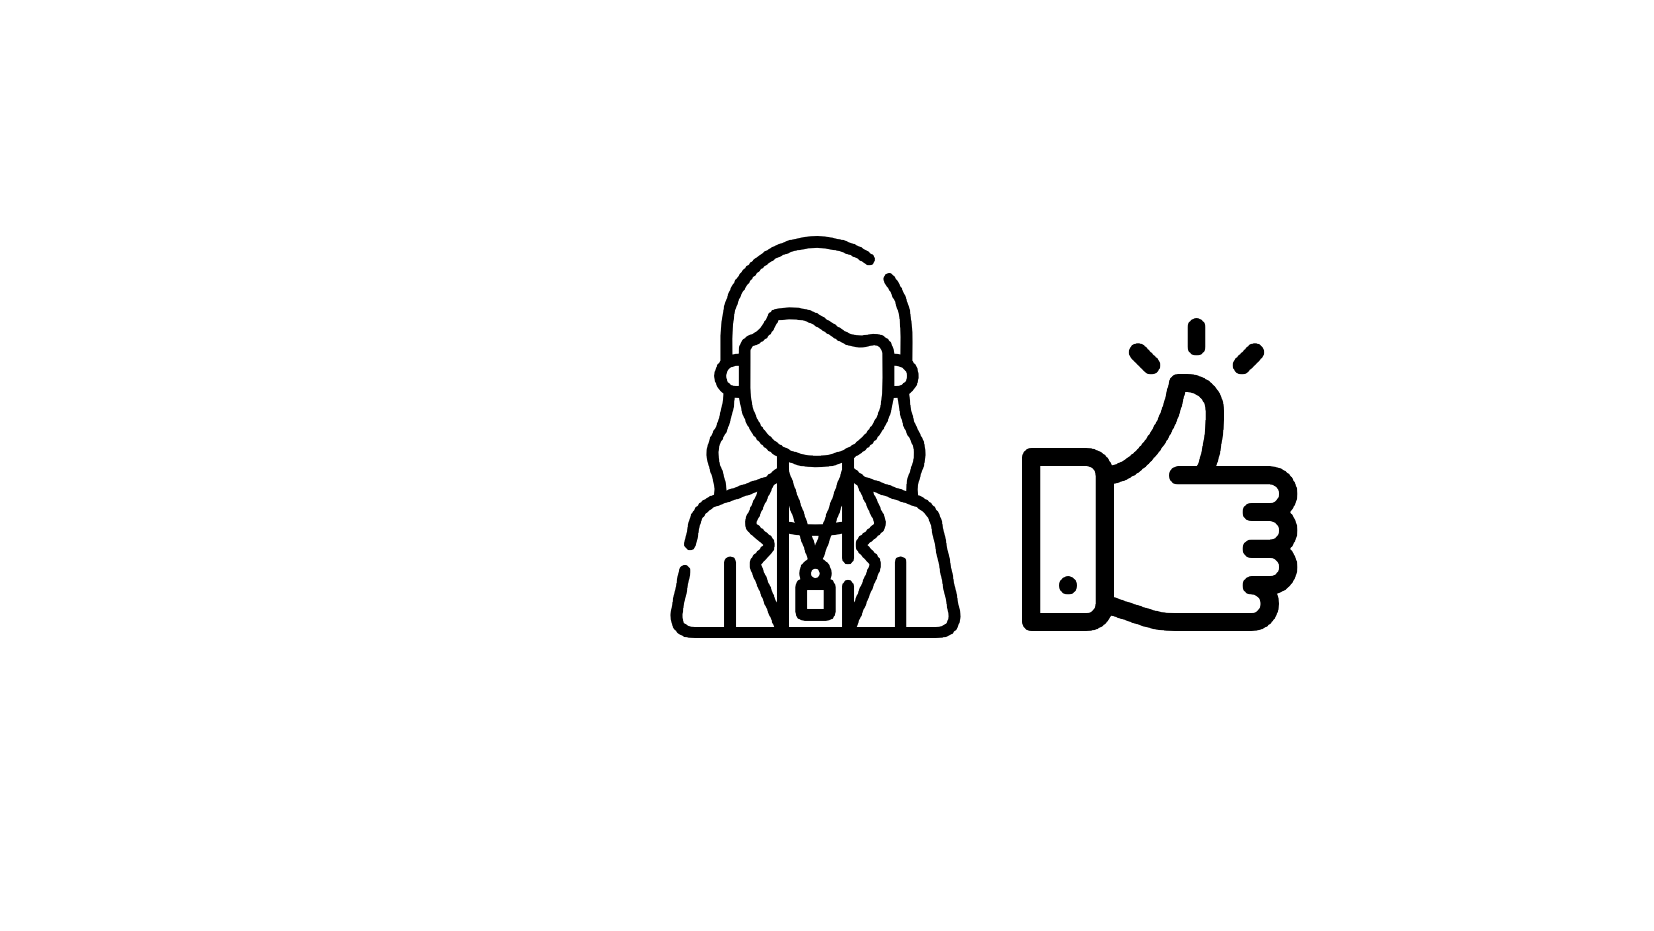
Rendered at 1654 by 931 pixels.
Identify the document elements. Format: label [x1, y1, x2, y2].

picture [614, 236, 1316, 638]
